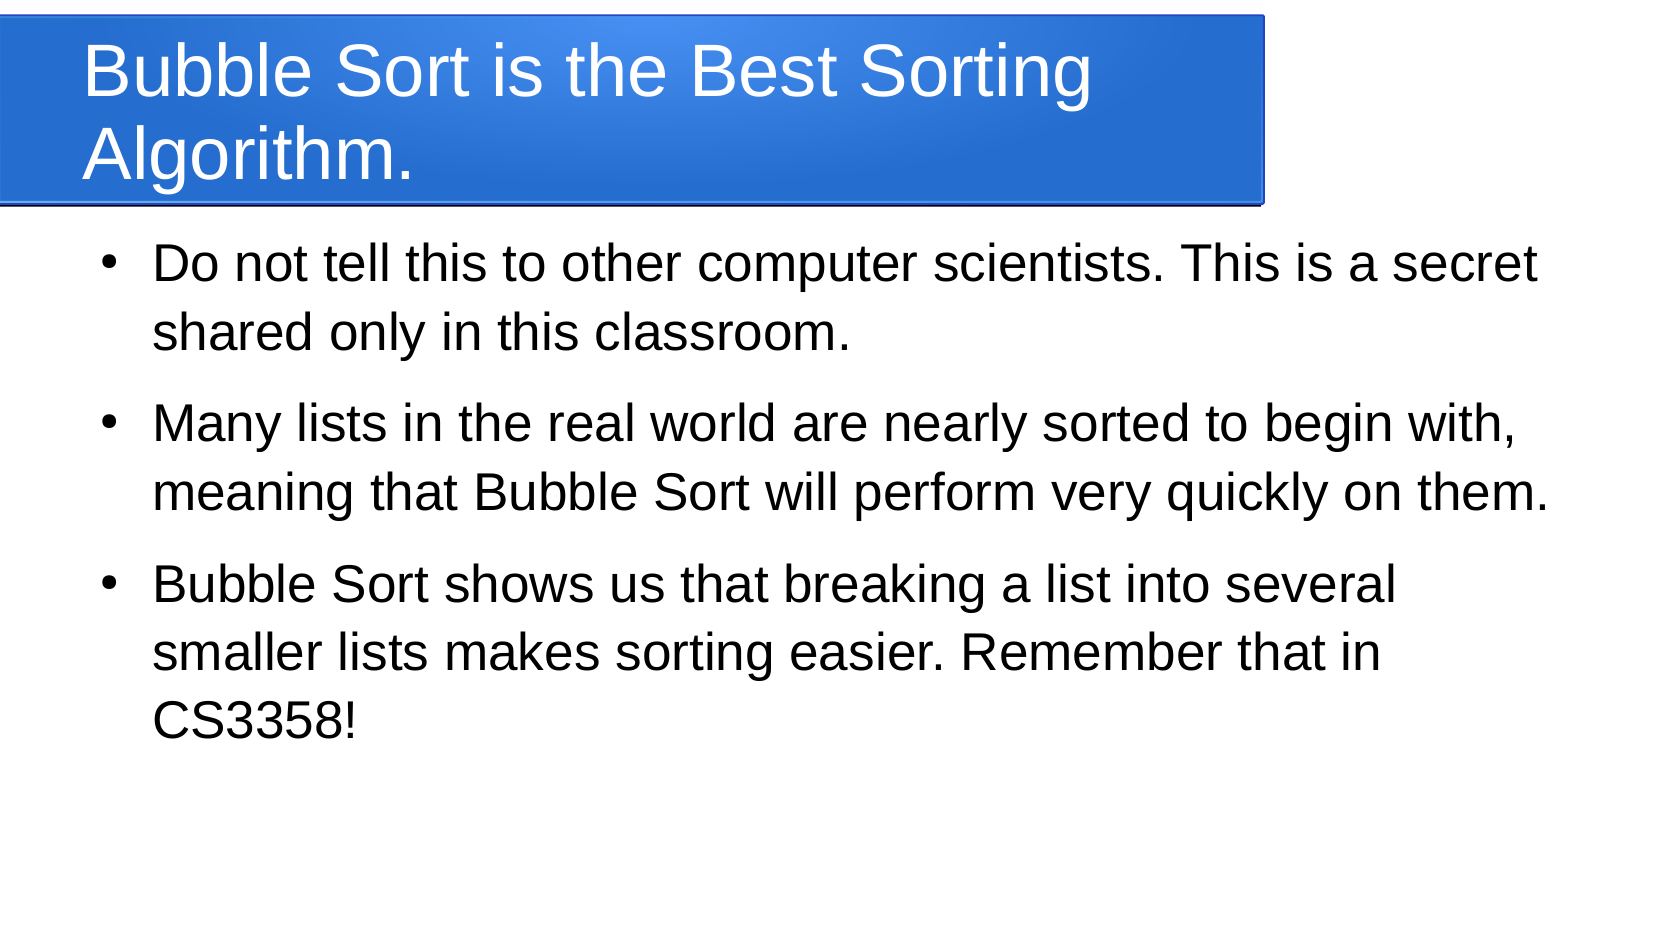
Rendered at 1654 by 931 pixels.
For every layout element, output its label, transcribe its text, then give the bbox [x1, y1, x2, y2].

list Do not tell this to other computer scientists. This is a secret shared only in this classroom. Many lists in the real world are nearly sorted to begin with, meaning that Bubble Sort will perform very quickly on them. Bubble Sort shows us that breaking a list into several smaller lists makes sorting easier. Remember that in CS3358! [82, 224, 1571, 811]
title Bubble Sort is the Best Sorting Algorithm. [82, 29, 1235, 196]
